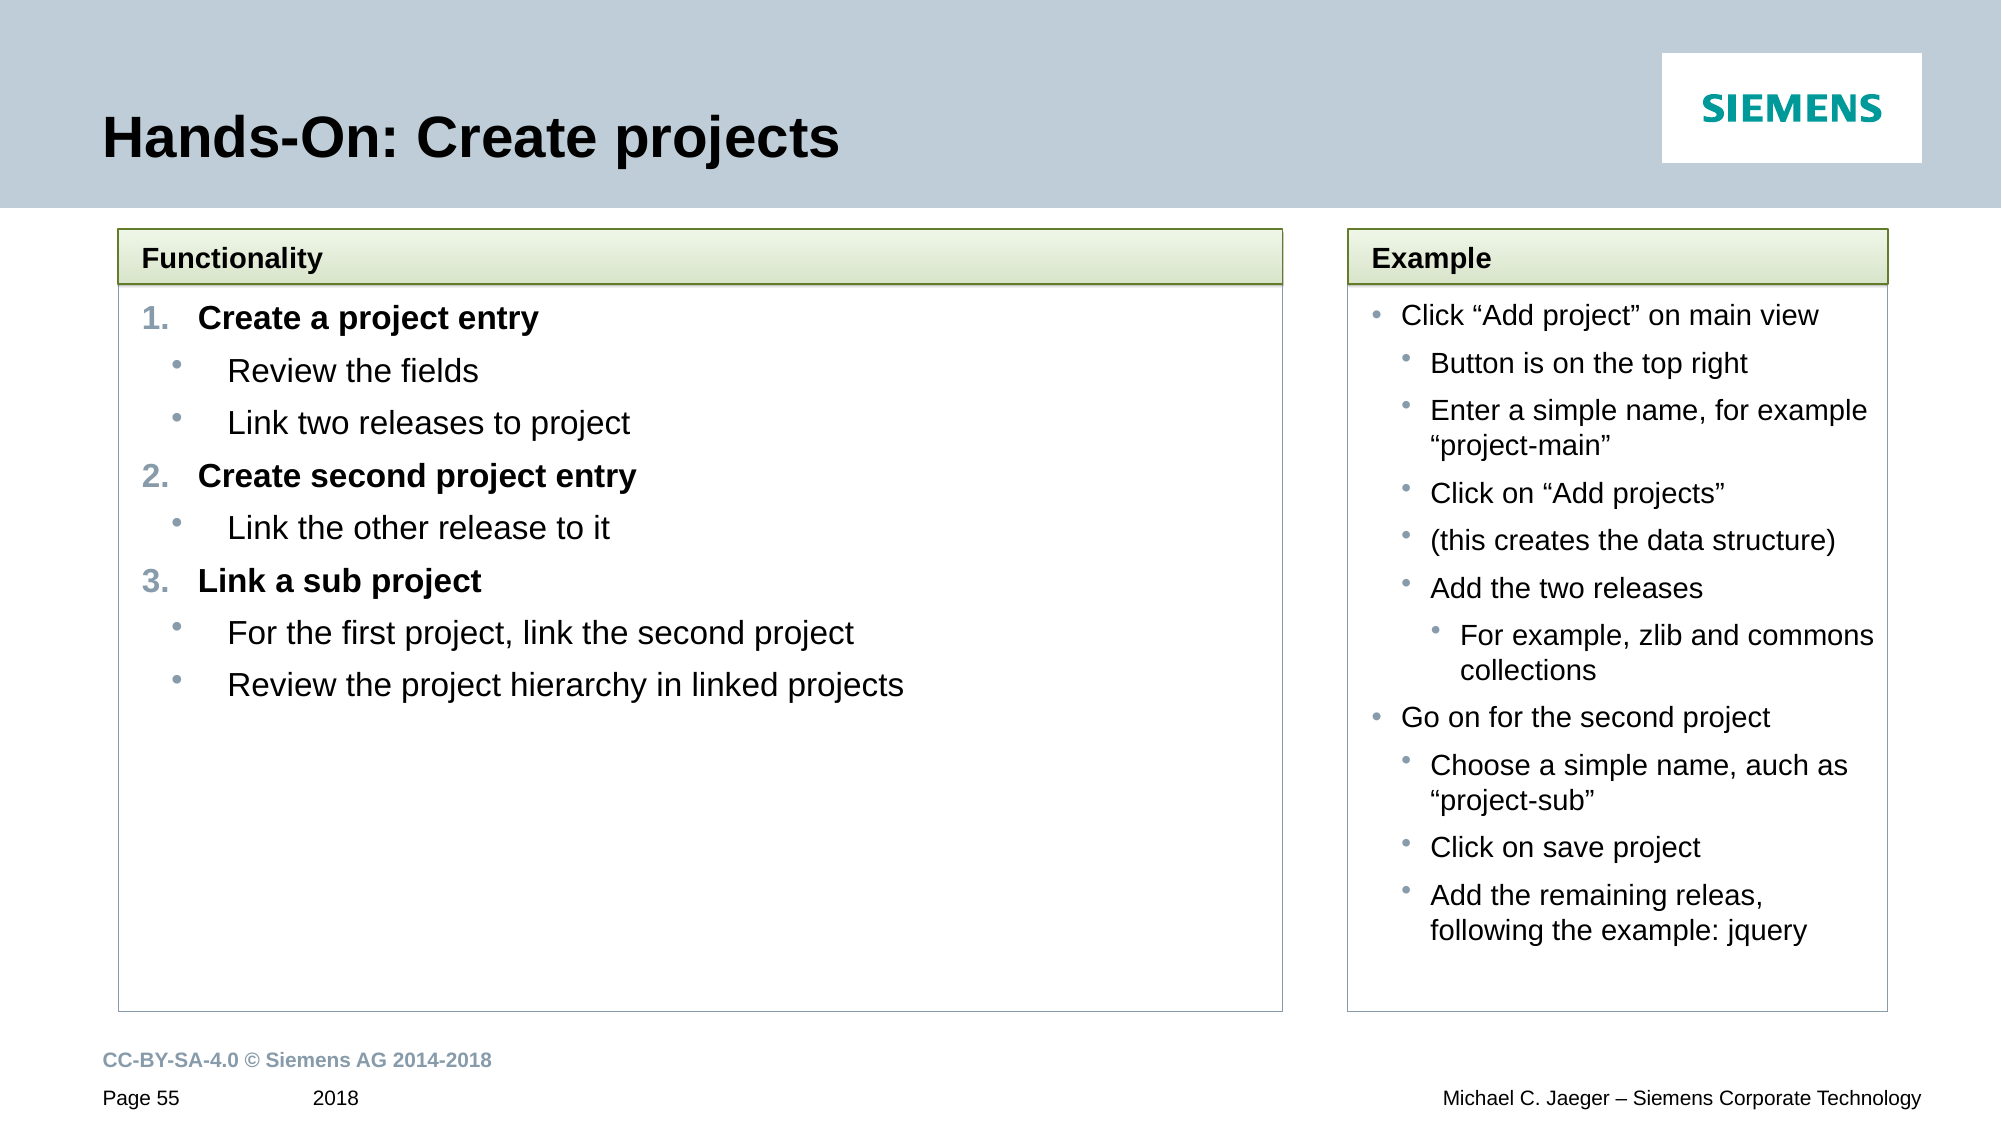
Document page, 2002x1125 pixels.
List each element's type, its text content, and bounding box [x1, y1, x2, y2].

text_box Example [1347, 229, 1888, 284]
text_box Create a project entry Review the fields Link two releases to project Create second project entry Link the other release to it Link a sub project For the first project, link the second project Review the project hierarchy in linked projects [118, 284, 1283, 1012]
text_box Click “Add project” on main view Button is on the top right Enter a simple name, for example “project-main” Click on “Add projects” (this creates the data structure) Add the two releases For example, zlib and commons collections Go on for the second project Choose a simple name, auch as “project-sub” Click on save project Add the remaining releas, following the example: jquery [1347, 284, 1888, 1012]
text_box Functionality [118, 229, 1283, 284]
title Hands-On: Create projects [0, 0, 2001, 208]
